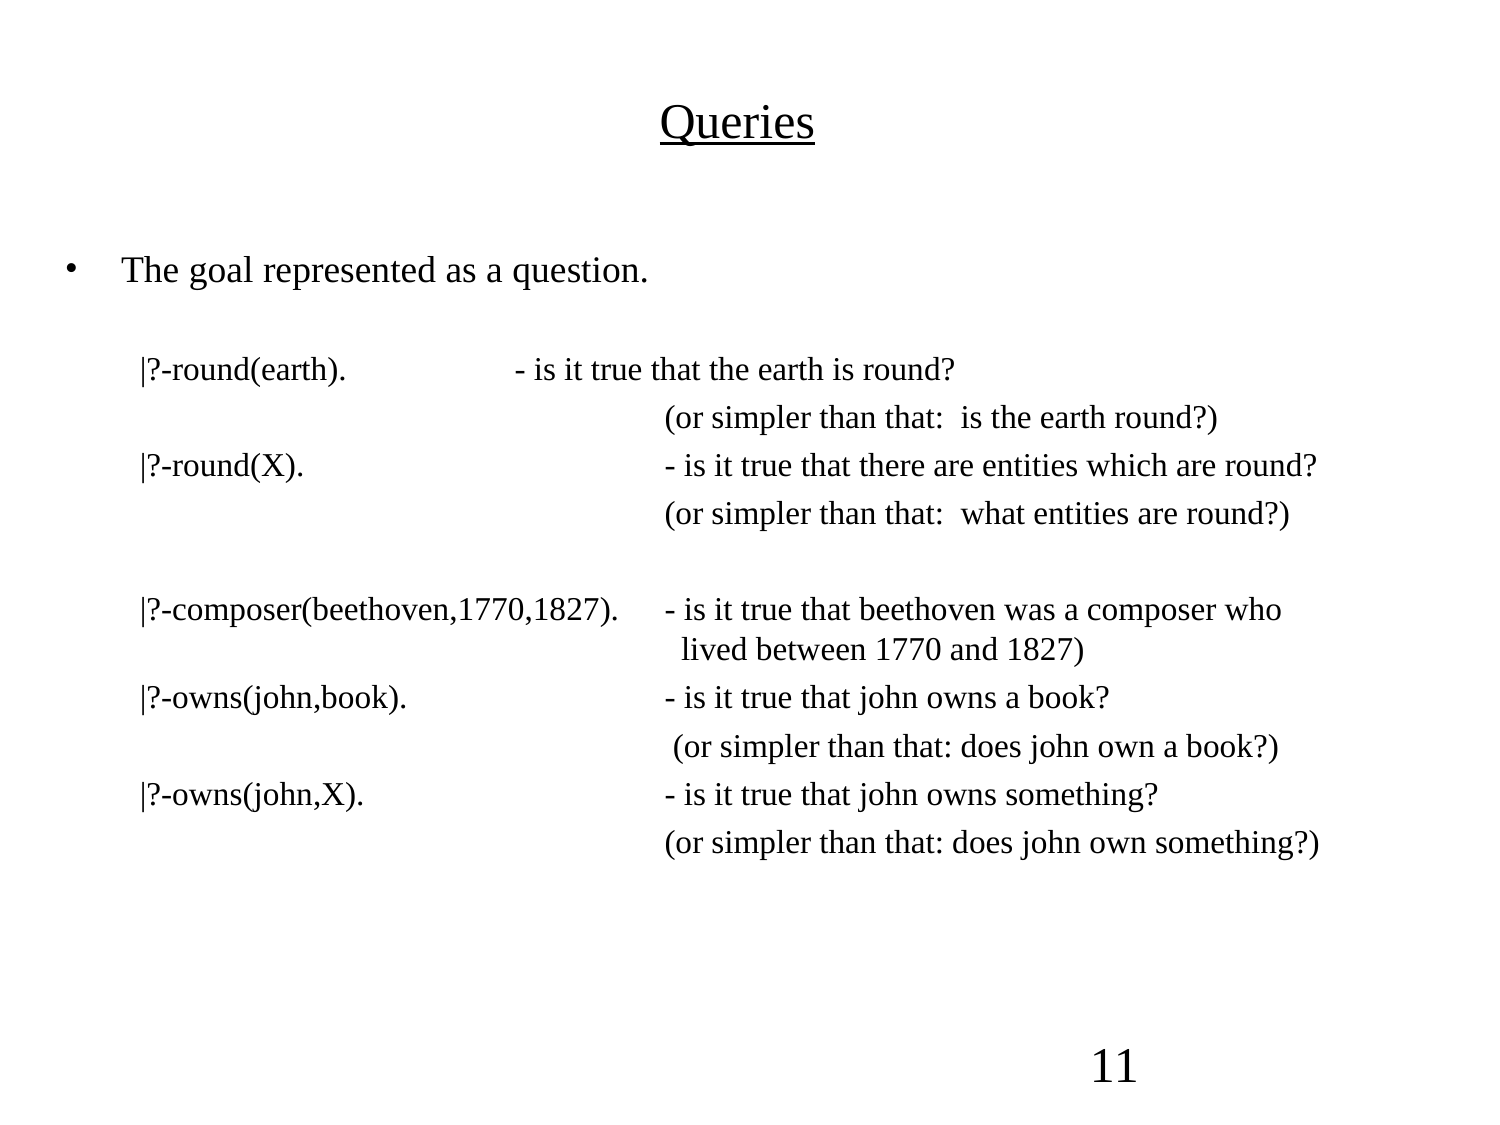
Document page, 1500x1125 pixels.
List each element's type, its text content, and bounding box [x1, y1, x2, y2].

list The goal represented as a question. |?-round(earth). - is it true that the earth is round? (or simpler than that: is the earth round?) |?-round(X). - is it true that there are entities which are round? (or simpler than that: what entities are round?) |?-composer(beethoven,1770,1827). - is it true that beethoven was a composer who lived between 1770 and 1827) |?-owns(john,book). - is it true that john owns a book? (or simpler than that: does john own a book?) |?-owns(john,X). - is it true that john owns something? (or simpler than that: does john own something?) [49, 237, 1500, 1000]
title Queries [99, 24, 1375, 213]
